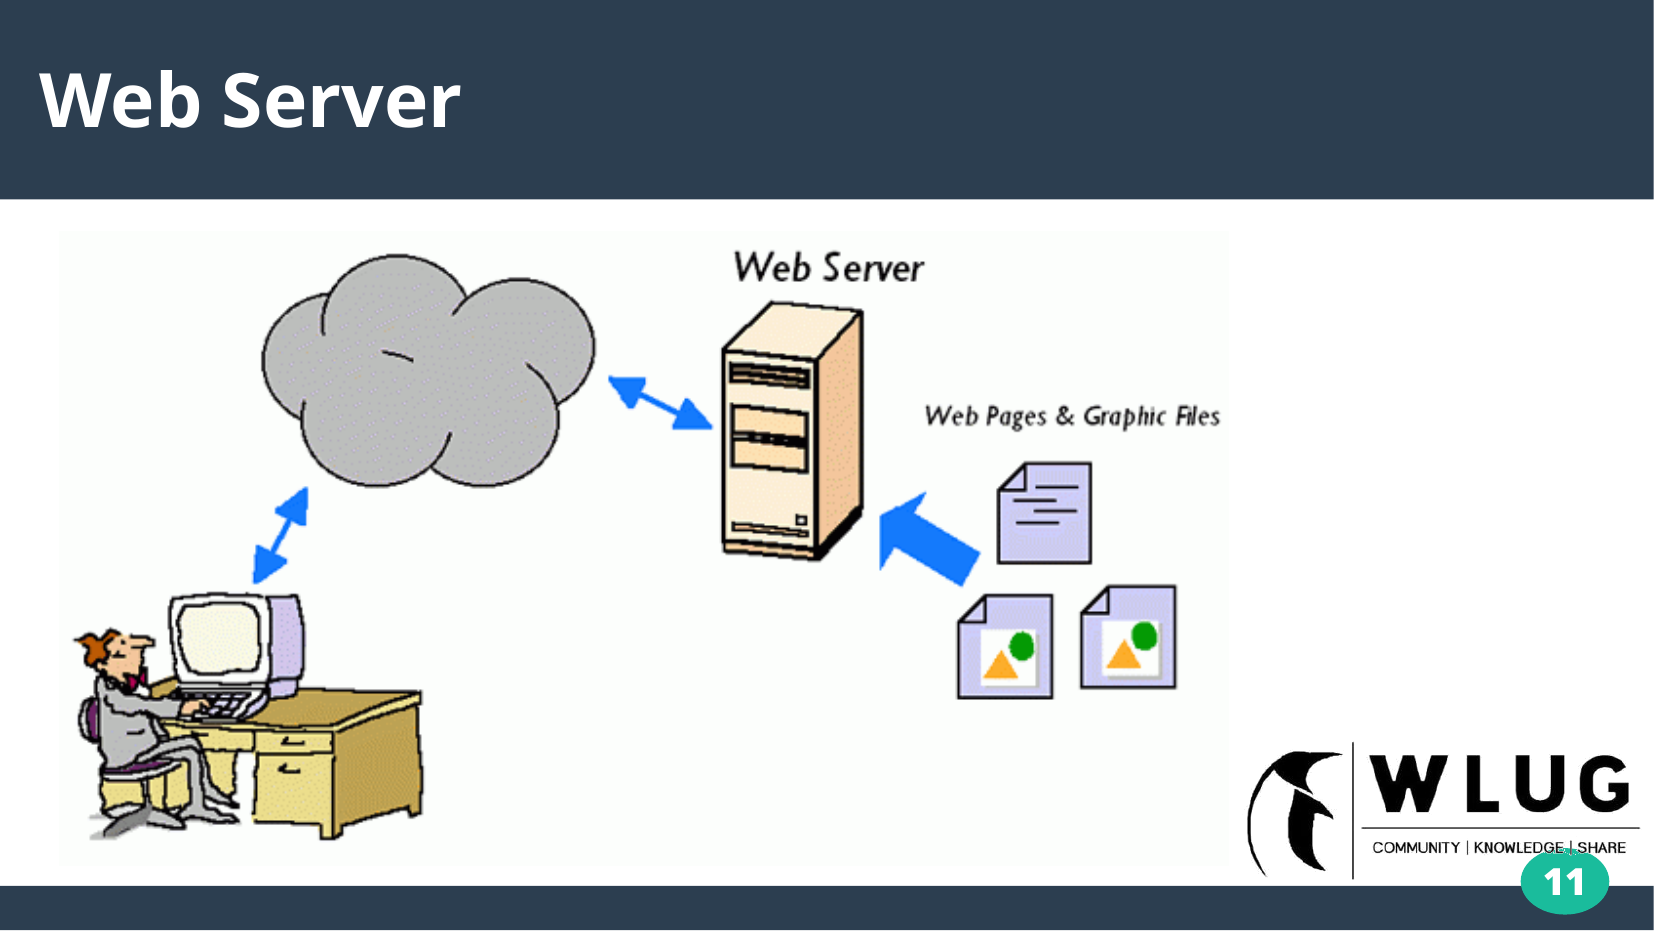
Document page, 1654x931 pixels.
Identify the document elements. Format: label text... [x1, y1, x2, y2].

text_box Web Server [25, 39, 671, 165]
picture [59, 231, 1654, 886]
